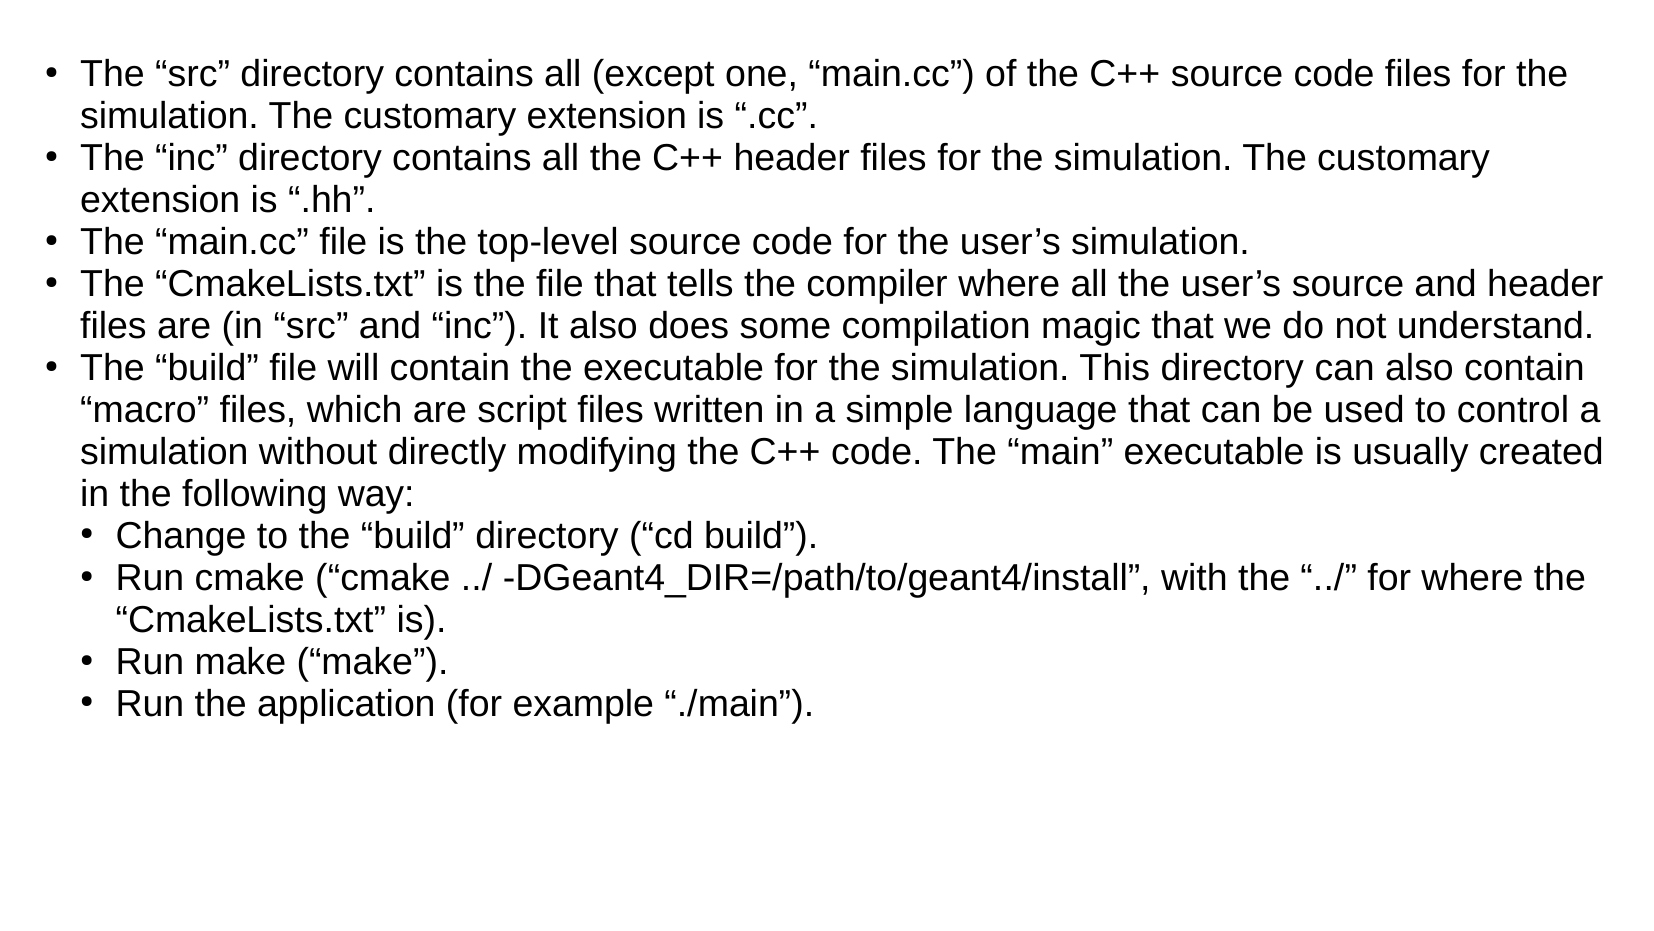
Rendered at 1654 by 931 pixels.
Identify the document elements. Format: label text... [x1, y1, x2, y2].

text_box The “src” directory contains all (except one, “main.cc”) of the C++ source code files for the simulation. The customary extension is “.cc”. The “inc” directory contains all the C++ header files for the simulation. The customary extension is “.hh”. The “main.cc” file is the top-level source code for the user’s simulation. The “CmakeLists.txt” is the file that tells the compiler where all the user’s source and header files are (in “src” and “inc”). It also does some compilation magic that we do not understand. The “build” file will contain the executable for the simulation. This directory can also contain “macro” files, which are script files written in a simple language that can be used to control a simulation without directly modifying the C++ code. The “main” executable is usually created in the following way: Change to the “build” directory (“cd build”). Run cmake (“cmake ../ -DGeant4_DIR=/path/to/geant4/install”, with the “../” for where the “CmakeLists.txt” is). Run make (“make”). Run the application (for example “./main”). [30, 45, 1621, 732]
